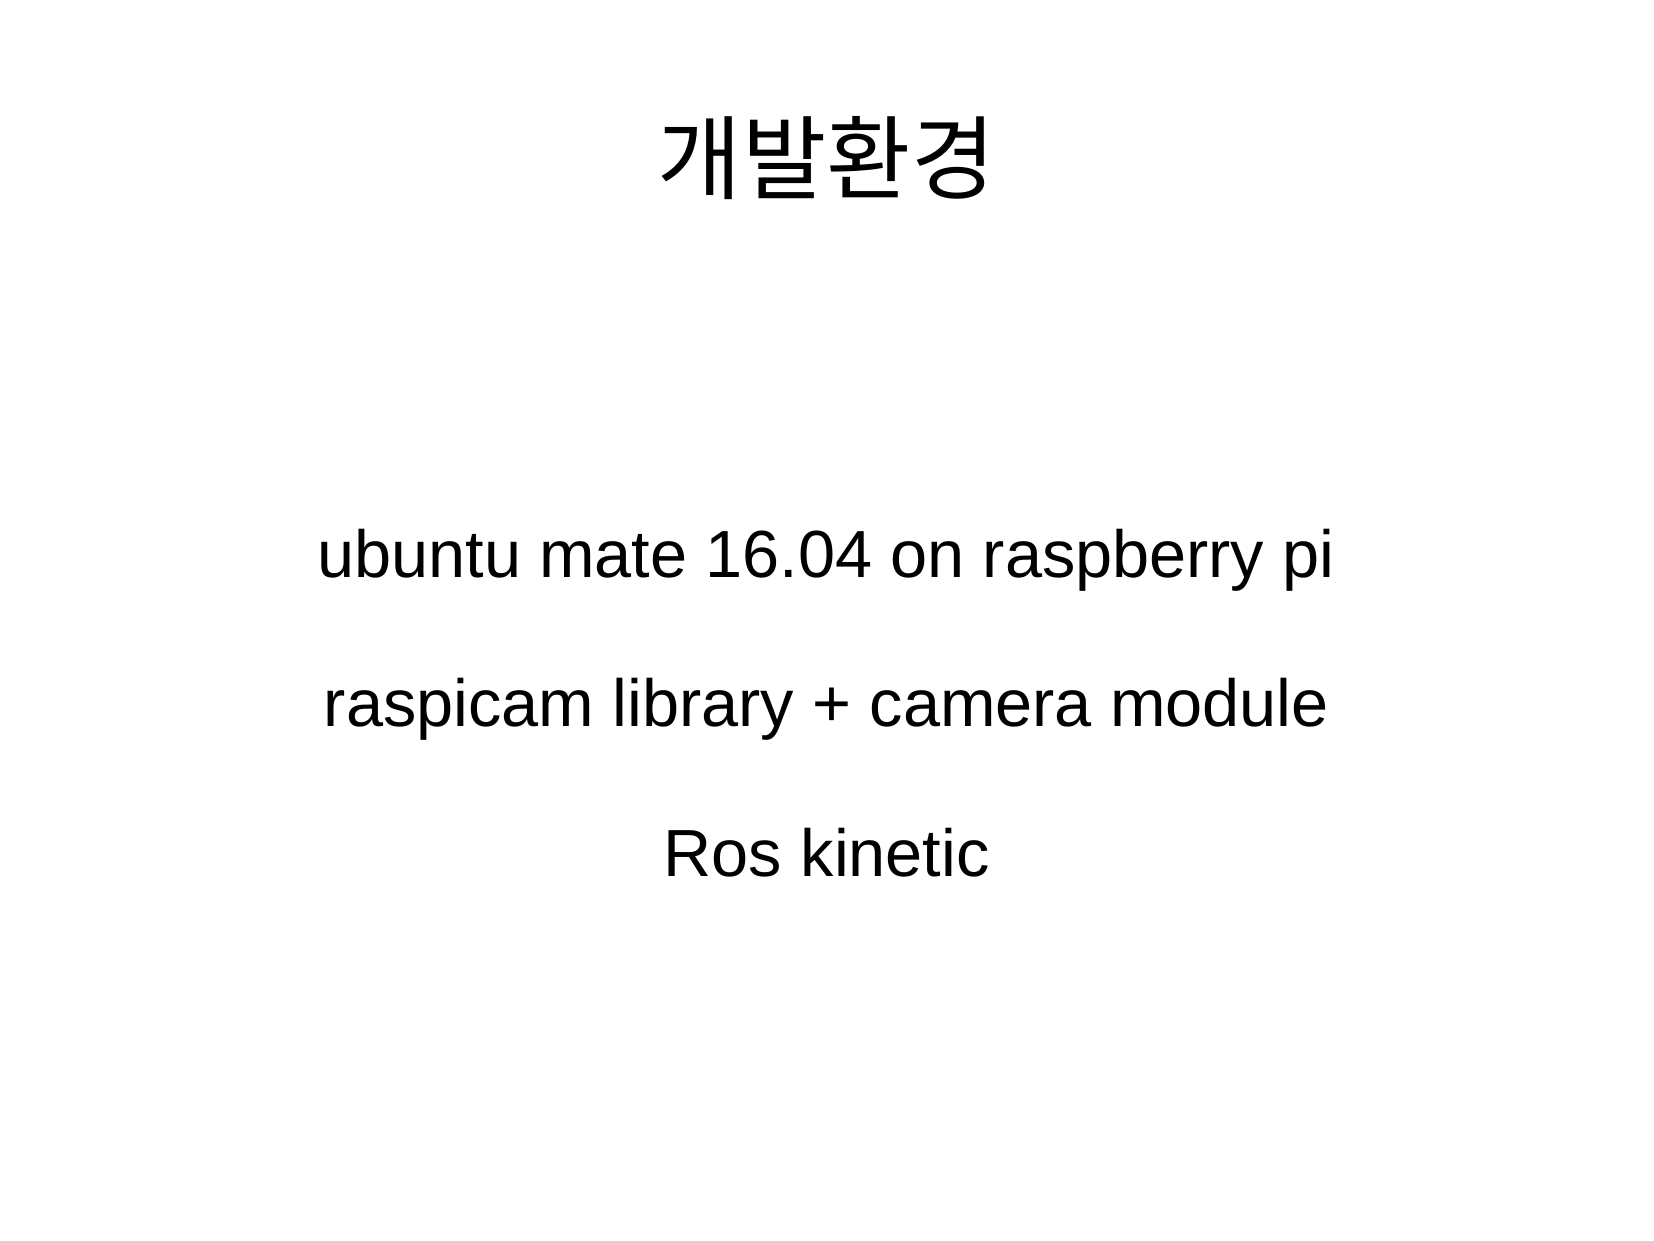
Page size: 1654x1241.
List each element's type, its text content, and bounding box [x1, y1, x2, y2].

subtitle ubuntu mate 16.04 on raspberry pi raspicam library + camera module Ros kinetic [82, 396, 1571, 937]
title 개발환경 [82, 49, 1571, 257]
